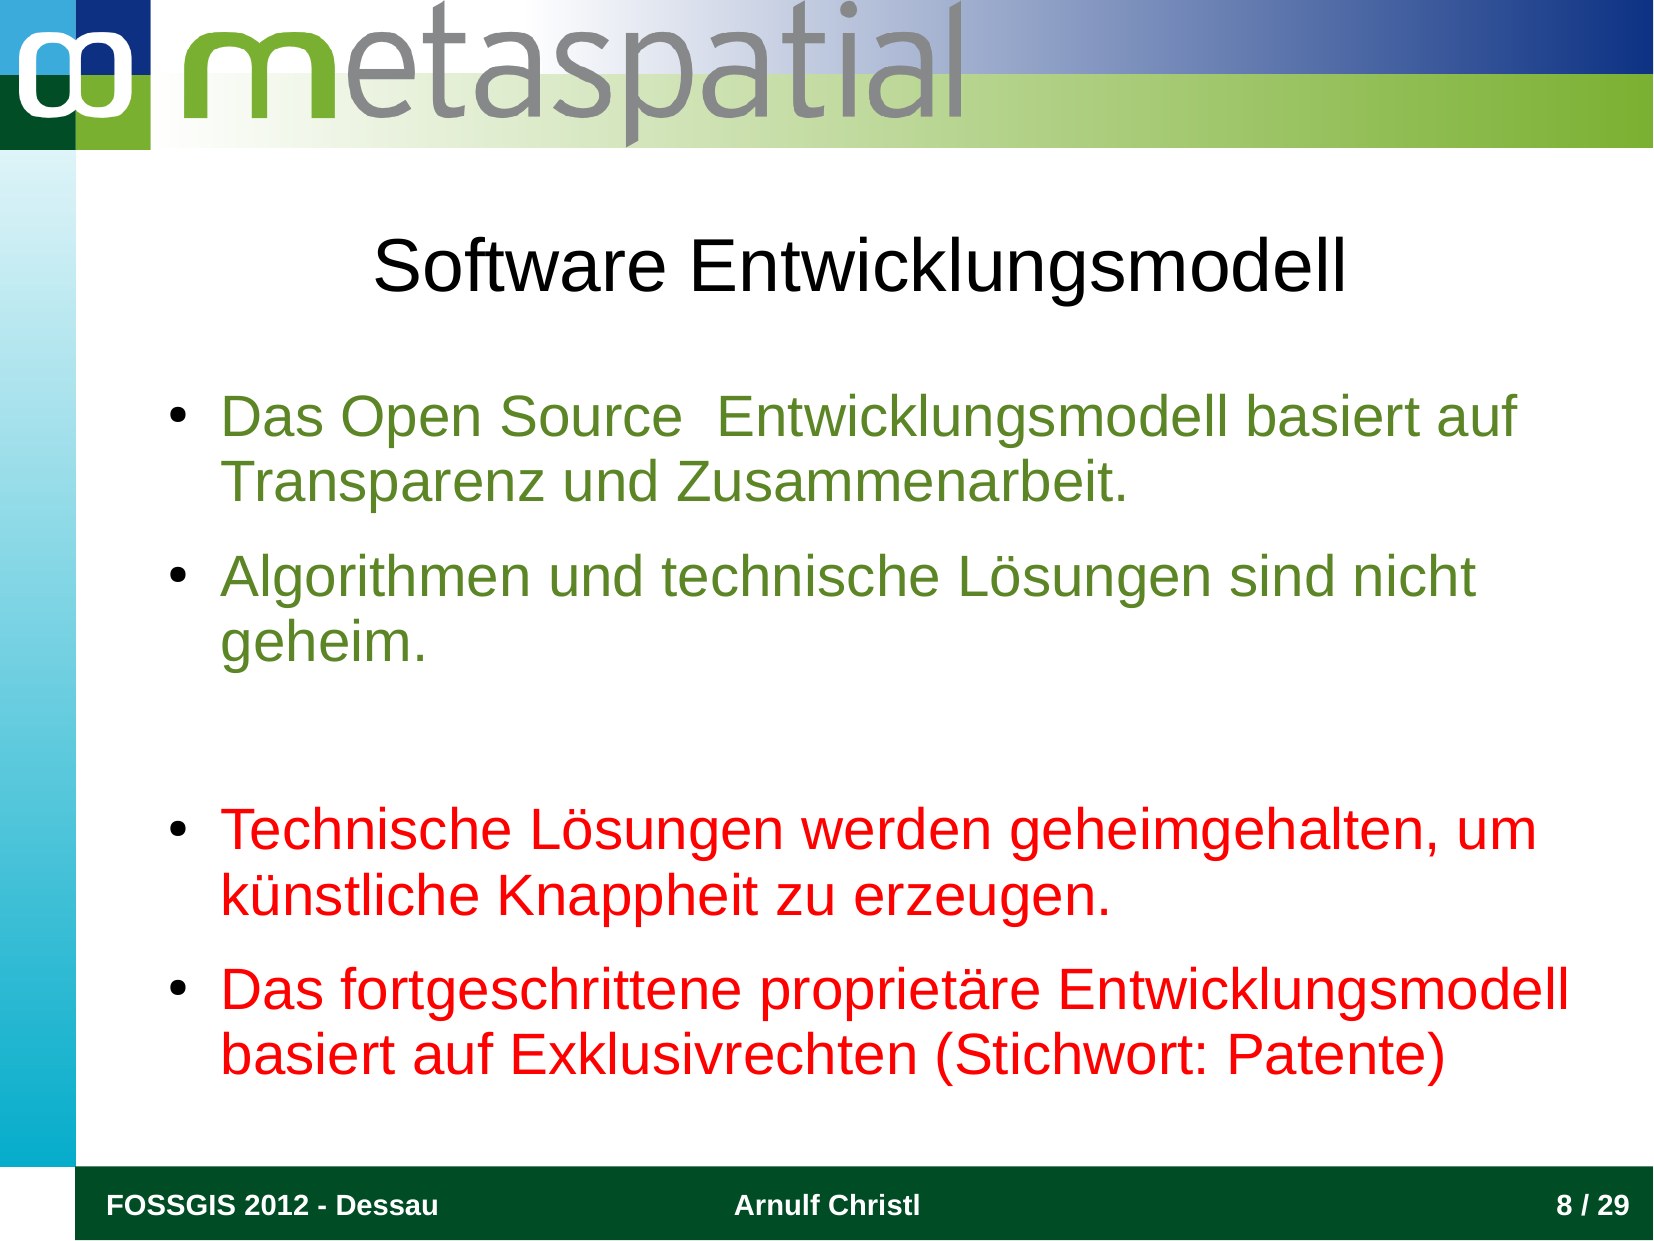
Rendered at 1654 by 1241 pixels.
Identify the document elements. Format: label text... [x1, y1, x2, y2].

title Software Entwicklungsmodell [150, 161, 1571, 369]
picture [0, 0, 961, 150]
list Das Open Source Entwicklungsmodell basiert auf Transparenz und Zusammenarbeit. Algorithmen und technische Lösungen sind nicht geheim. Technische Lösungen werden geheimgehalten, um künstliche Knappheit zu erzeugen. Das fortgeschrittene proprietäre Entwicklungsmodell basiert auf Exklusivrechten (Stichwort: Patente) [150, 383, 1613, 1126]
